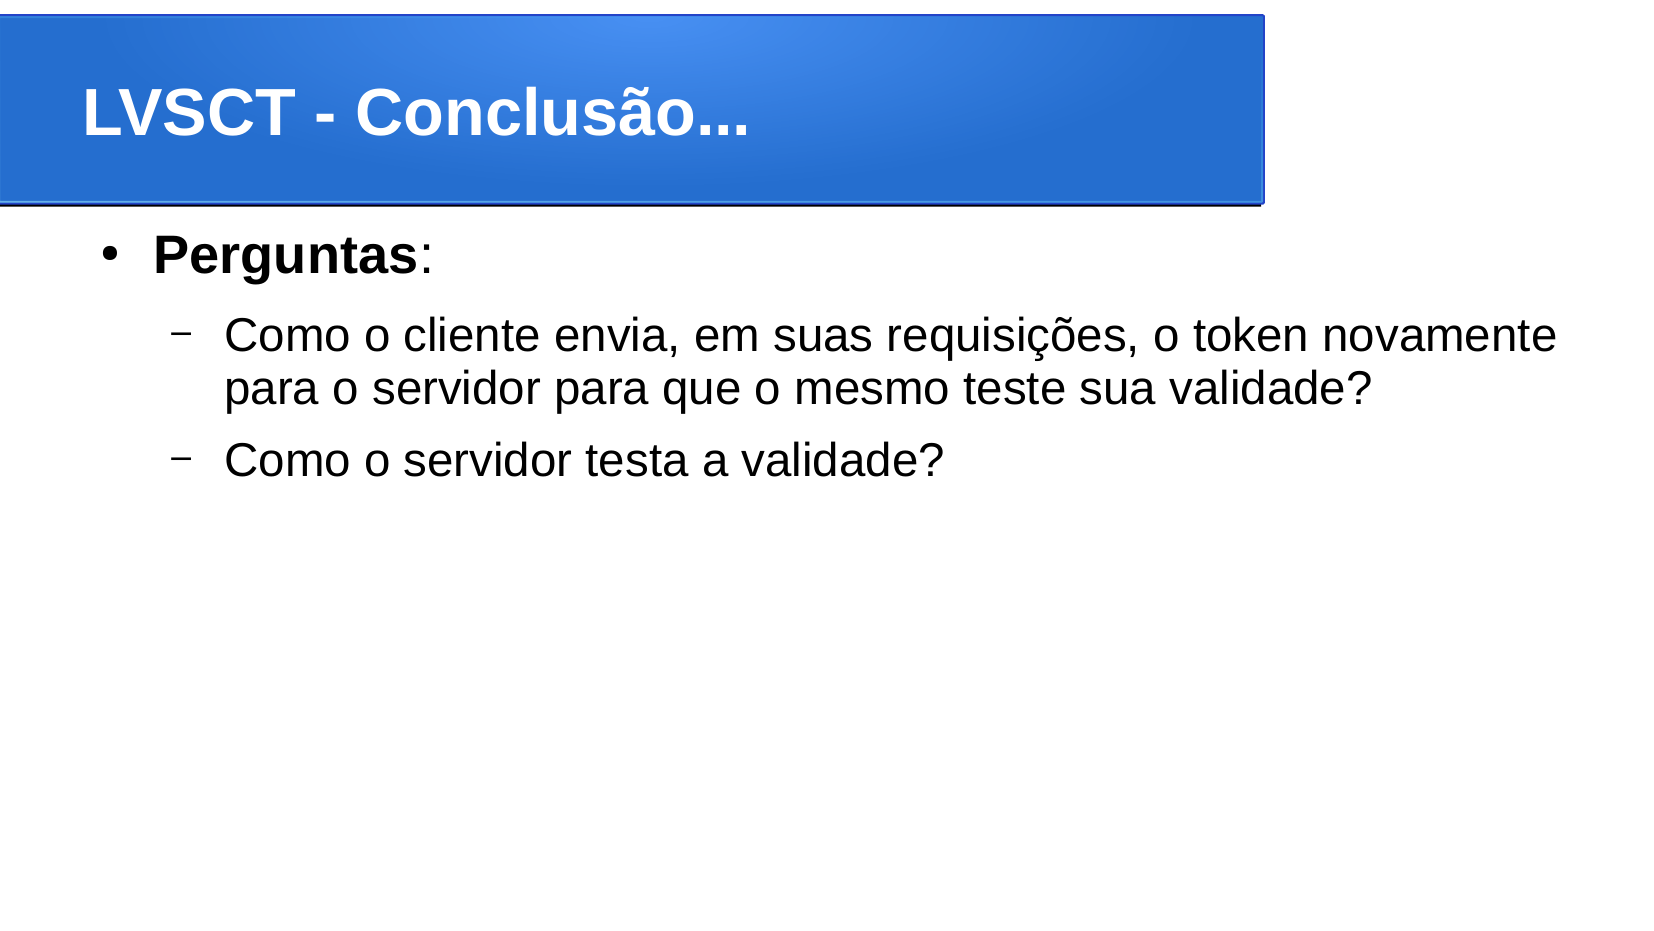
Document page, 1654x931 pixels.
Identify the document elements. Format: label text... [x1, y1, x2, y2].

list Perguntas: Como o cliente envia, em suas requisições, o token novamente para o servidor para que o mesmo teste sua validade? Como o servidor testa a validade? [82, 224, 1571, 764]
title LVSCT - Conclusão... [82, 35, 1235, 189]
